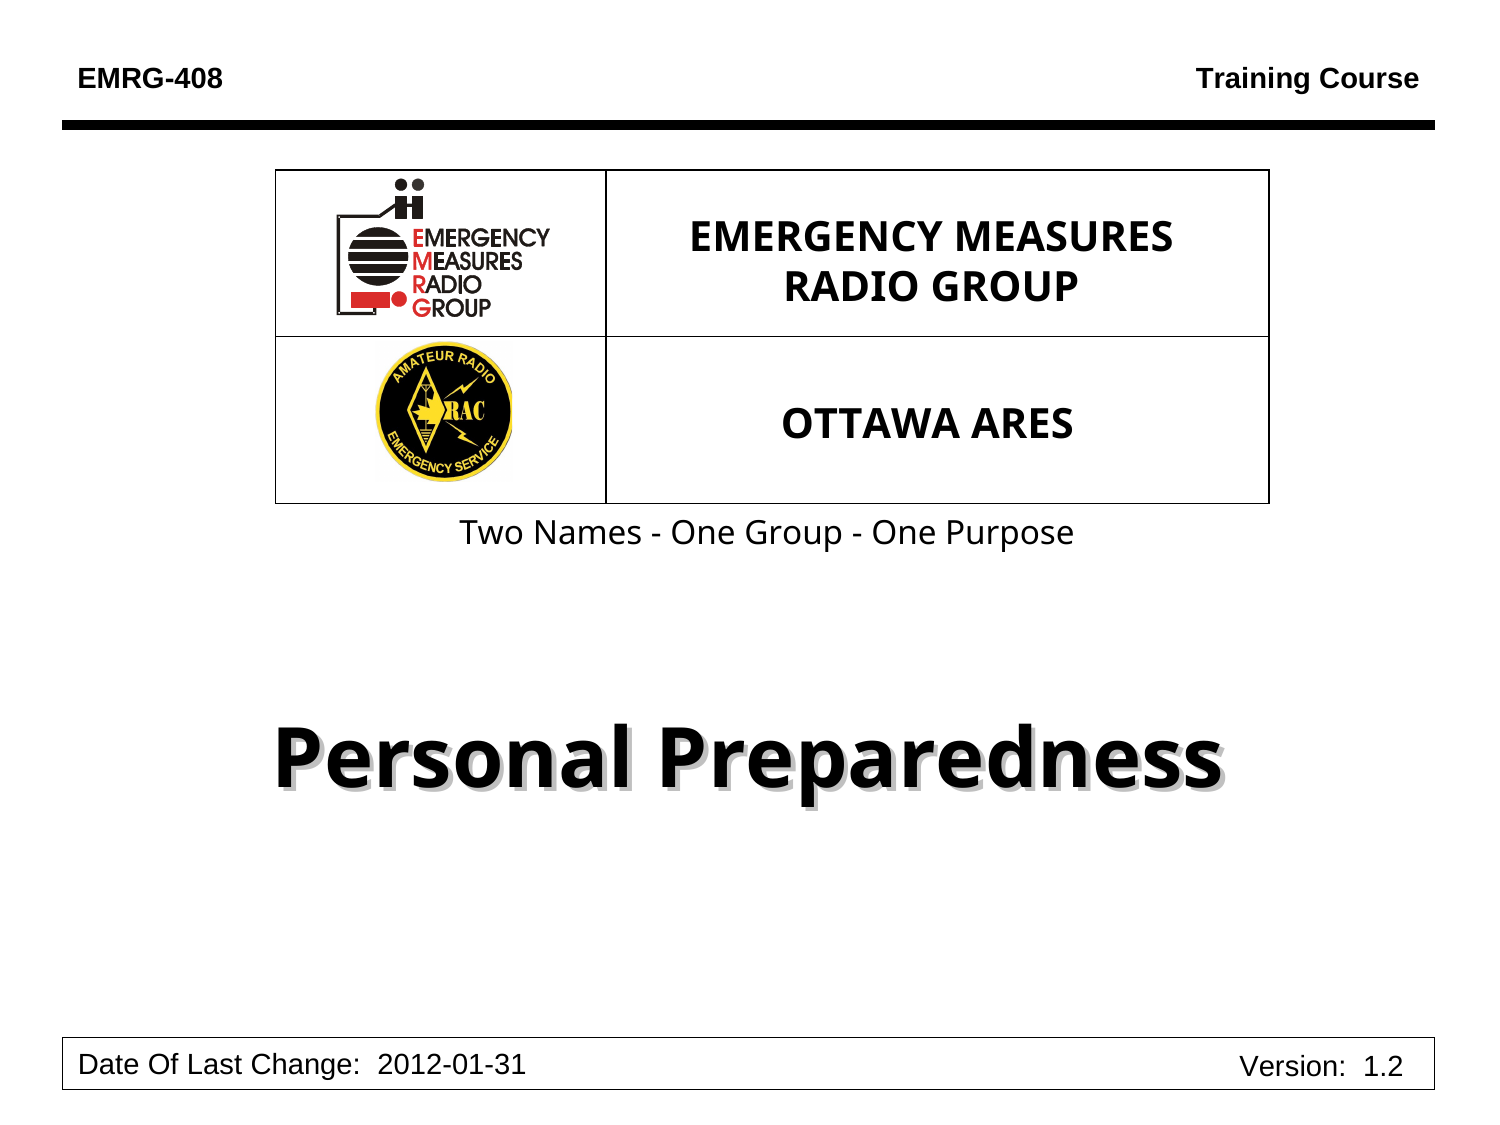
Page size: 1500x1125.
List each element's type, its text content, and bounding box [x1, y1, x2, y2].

text_box EMRG-408 [62, 51, 313, 103]
text_box Training Course [912, 51, 1435, 103]
text_box Two Names - One Group - One Purpose [444, 503, 1091, 559]
text_box Version: 1.2 [1224, 1039, 1420, 1090]
text_box OTTAWA ARES [766, 388, 1089, 455]
text_box Personal Preparedness [62, 696, 1435, 812]
picture [336, 178, 550, 317]
chart [375, 341, 513, 482]
text_box EMERGENCY MEASURES RADIO GROUP [637, 201, 1226, 318]
text_box Date Of Last Change: 2012-01-31 [63, 1037, 543, 1089]
